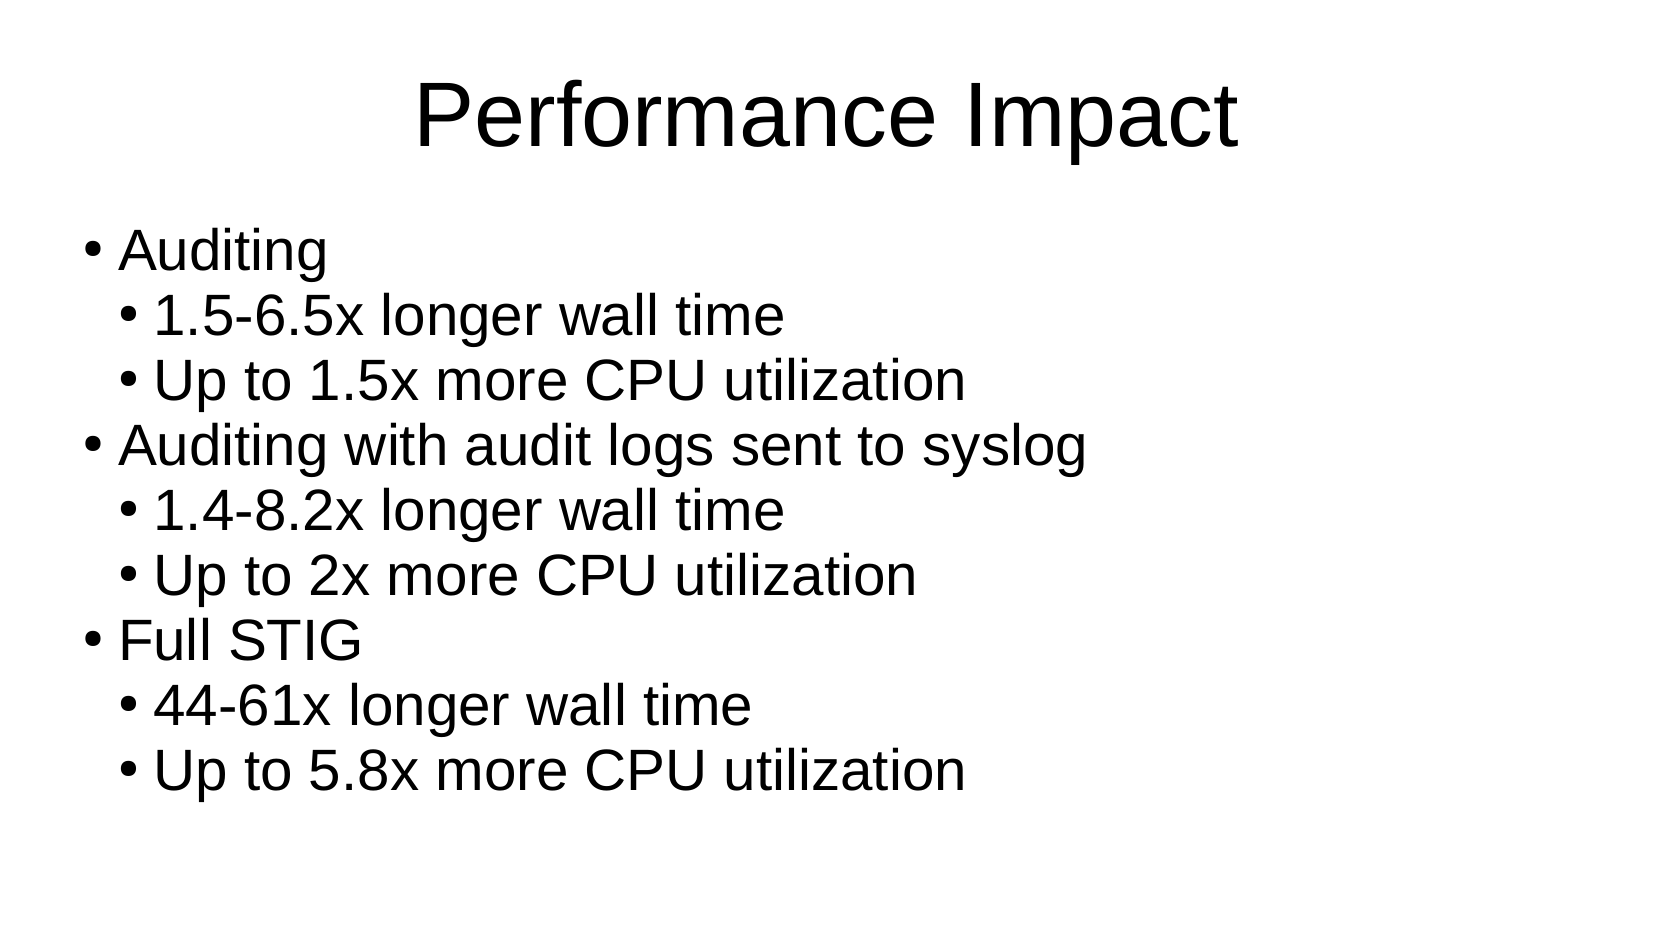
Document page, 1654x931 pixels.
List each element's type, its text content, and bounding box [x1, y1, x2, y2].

subtitle Auditing 1.5-6.5x longer wall time Up to 1.5x more CPU utilization Auditing with audit logs sent to syslog 1.4-8.2x longer wall time Up to 2x more CPU utilization Full STIG 44-61x longer wall time Up to 5.8x more CPU utilization [82, 217, 1571, 803]
title Performance Impact [82, 37, 1571, 193]
